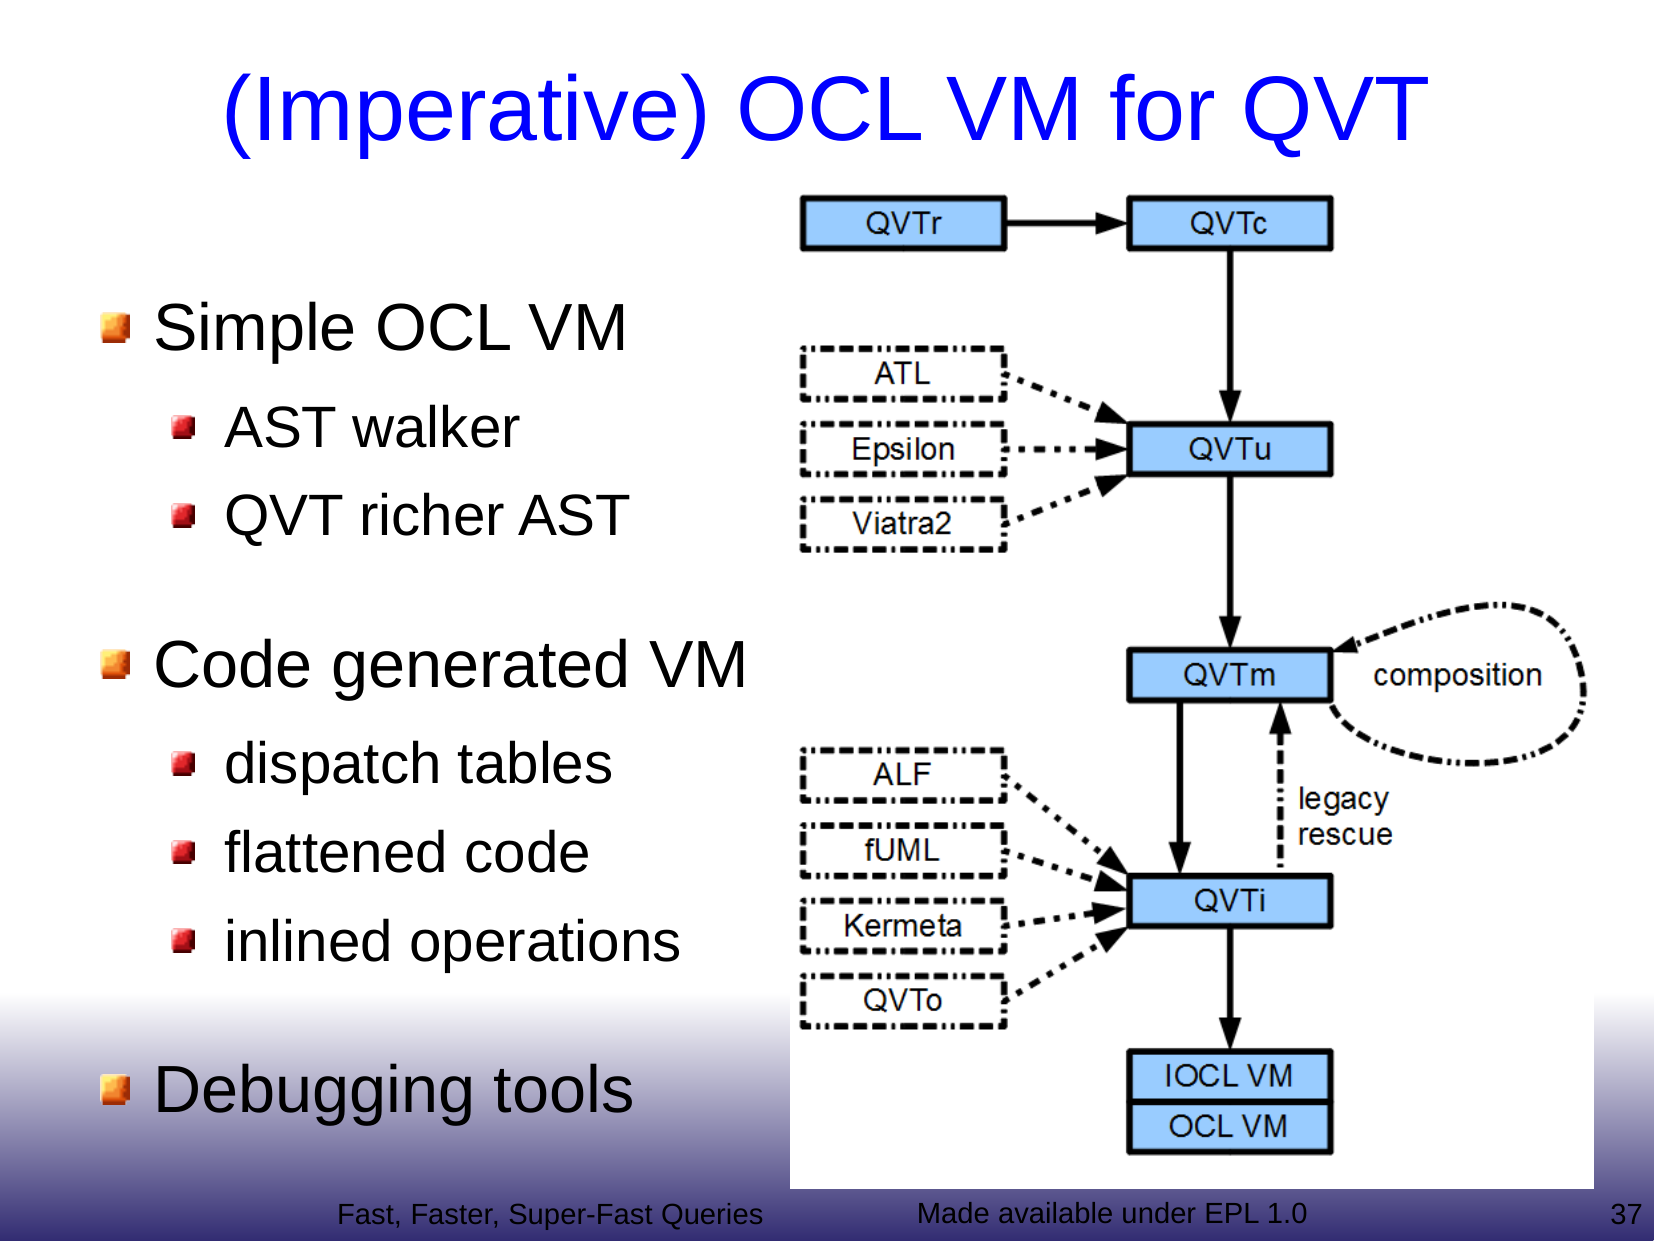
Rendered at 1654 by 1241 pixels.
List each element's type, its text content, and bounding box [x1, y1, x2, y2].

list Simple OCL VM AST walker QVT richer AST Code generated VM dispatch tables flattened code inlined operations Debugging tools [82, 290, 790, 1127]
picture [790, 185, 1594, 1189]
title (Imperative) OCL VM for QVT [82, 49, 1571, 169]
